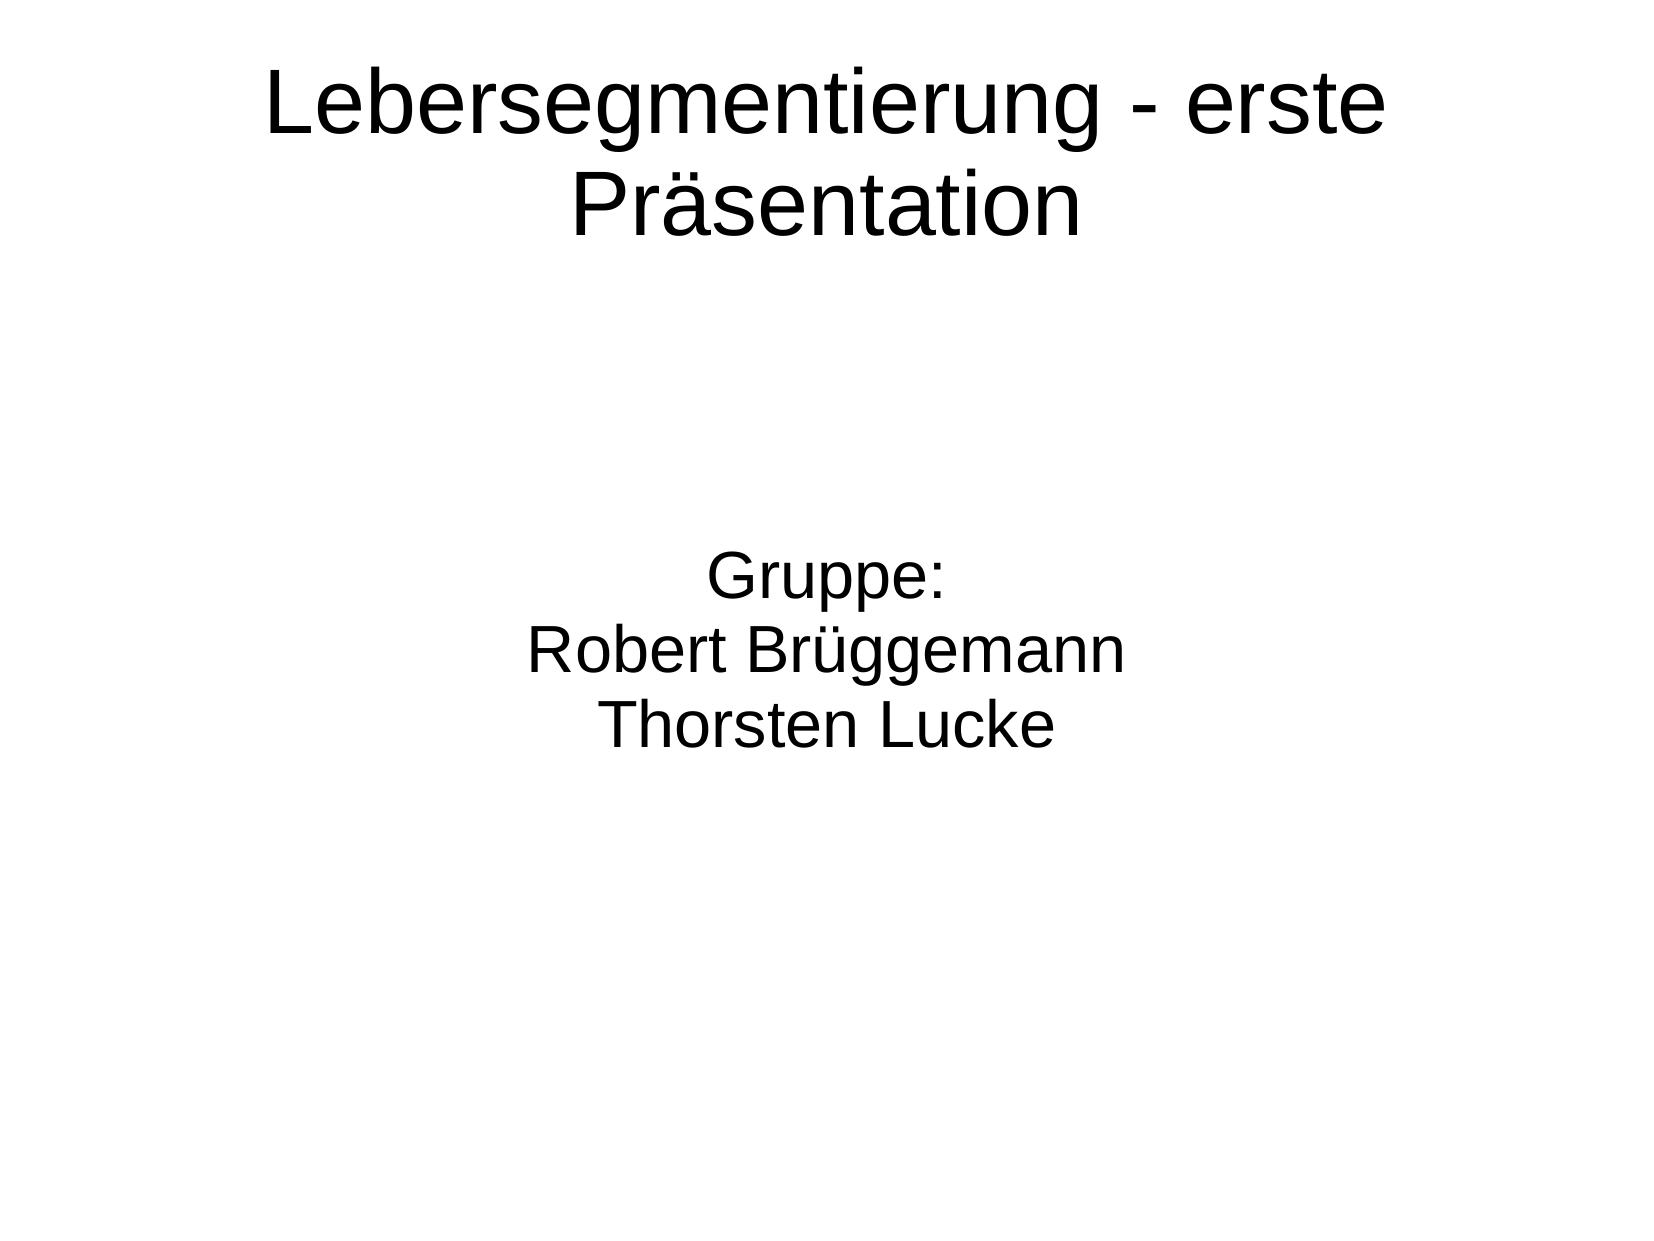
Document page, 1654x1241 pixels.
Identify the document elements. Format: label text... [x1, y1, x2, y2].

title Lebersegmentierung - erste Präsentation [82, 49, 1571, 257]
subtitle Gruppe: Robert Brüggemann Thorsten Lucke [82, 290, 1571, 1010]
